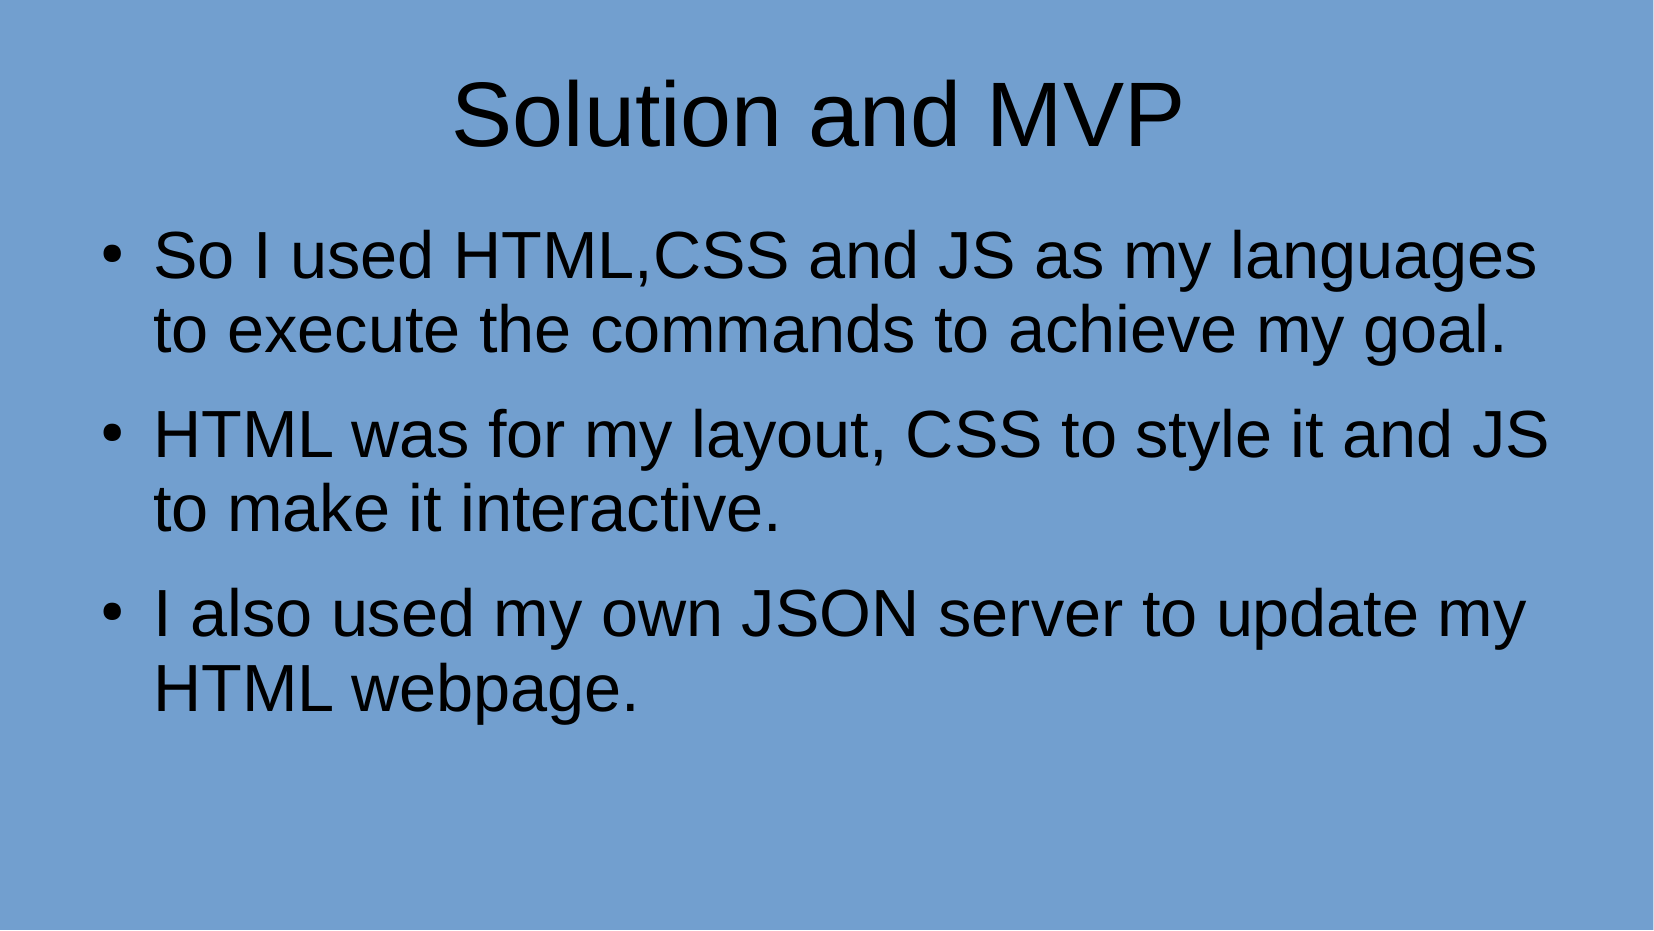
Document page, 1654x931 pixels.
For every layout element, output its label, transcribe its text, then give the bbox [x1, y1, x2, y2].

list So I used HTML,CSS and JS as my languages to execute the commands to achieve my goal. HTML was for my layout, CSS to style it and JS to make it interactive. I also used my own JSON server to update my HTML webpage. [82, 217, 1571, 758]
title Solution and MVP [75, 37, 1564, 193]
